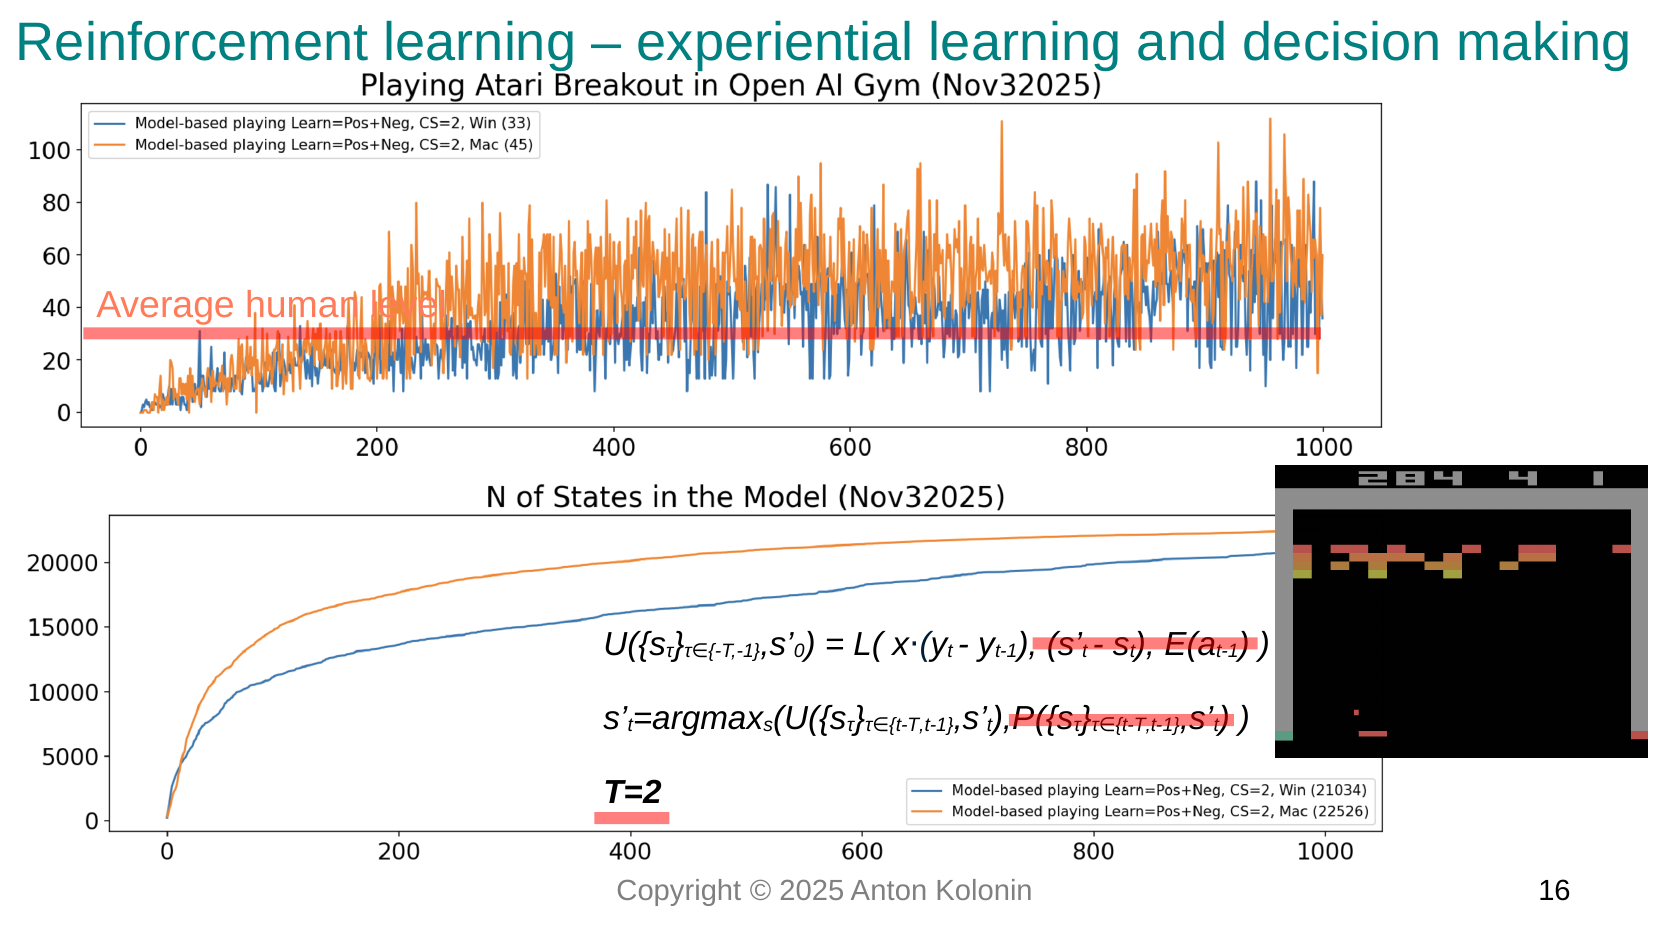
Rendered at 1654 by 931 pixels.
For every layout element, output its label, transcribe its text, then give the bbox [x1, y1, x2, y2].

text_box U({sτ}τ∈{-Τ,-1}​,s’0) = L( x⋅(yt - yt-1), (s’t - st), E(at-1) ) s’t=argmaxs(U({sτ}τ∈{t-Τ,t-1}​,s’t),P({sτ}τ∈{t-Τ,t-1}​,s’t) ) T=2 [542, 618, 1405, 819]
picture [14, 82, 1648, 878]
text_box Reinforcement learning – experiential learning and decision making [0, 2, 1651, 82]
text_box Average human level [81, 276, 463, 334]
